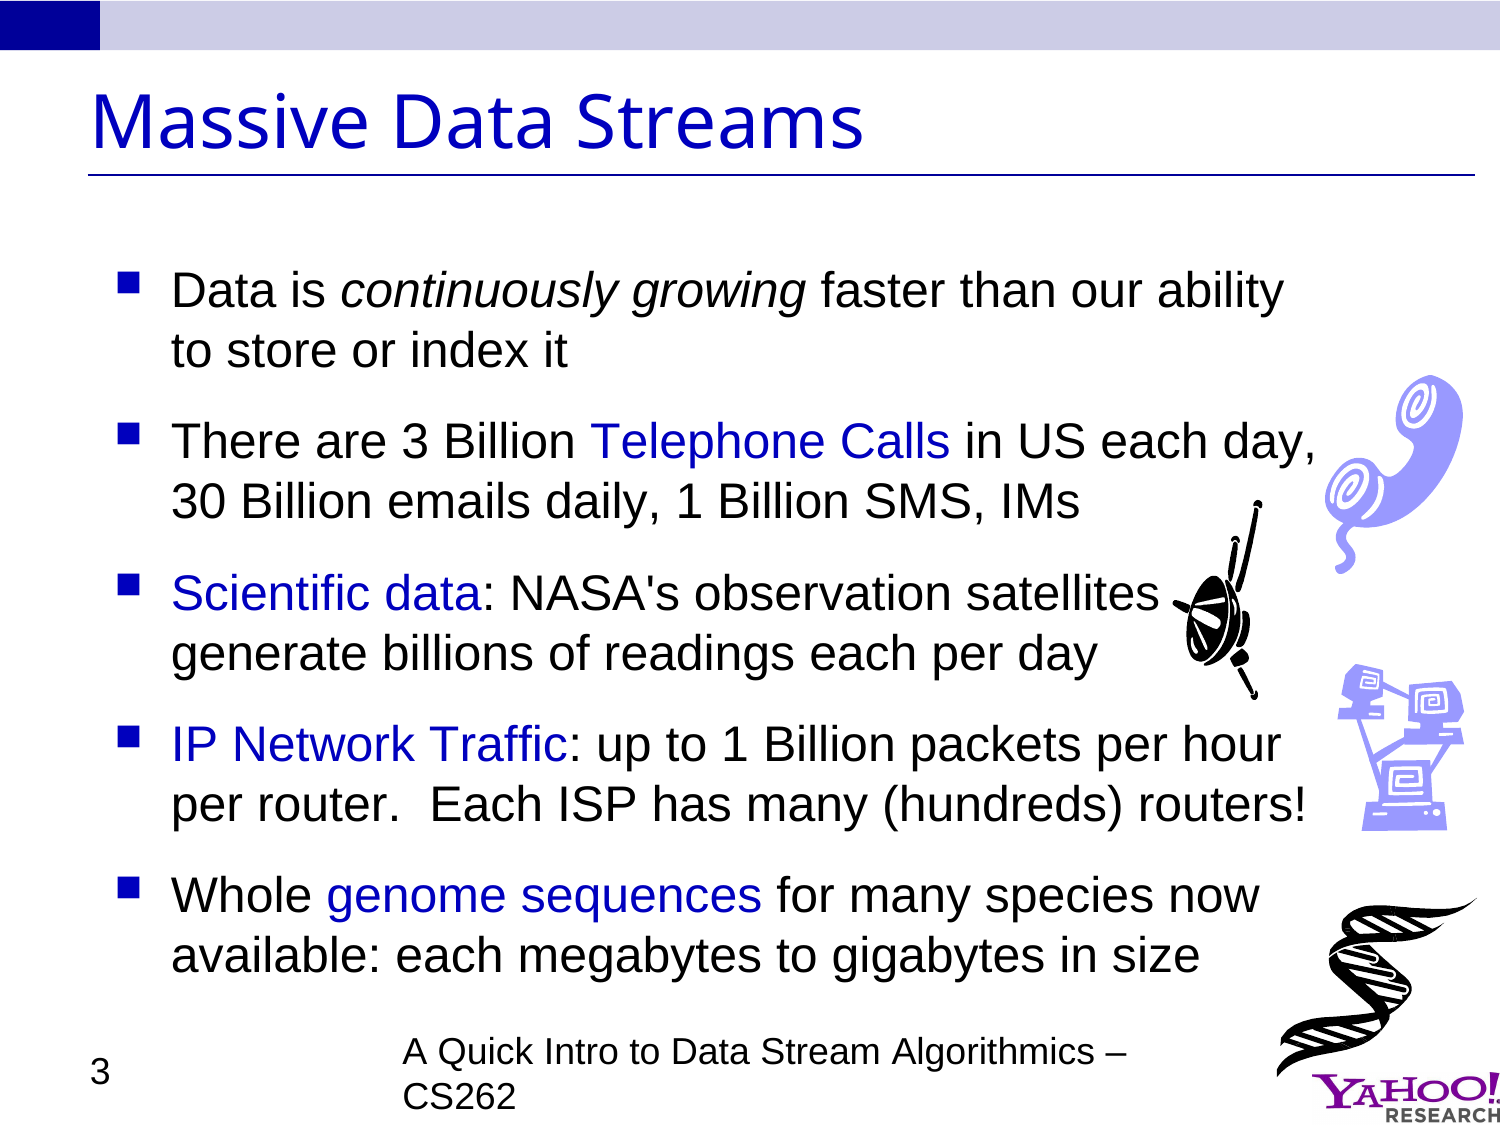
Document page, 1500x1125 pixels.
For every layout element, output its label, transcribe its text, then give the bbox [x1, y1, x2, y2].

title Massive Data Streams [75, 50, 1500, 188]
text_box [1325, 375, 1463, 574]
text_box [1172, 499, 1263, 700]
text_box [1276, 897, 1478, 1078]
text_box [1337, 664, 1465, 831]
list Data is continuously growing faster than our ability to store or index it There are 3 Billion Telephone Calls in US each day, 30 Billion emails daily, 1 Billion SMS, IMs Scientific data: NASA's observation satellites generate billions of readings each per day IP Network Traffic: up to 1 Billion packets per hour per router. Each ISP has many (hundreds) routers! Whole genome sequences for many species now available: each megabytes to gigabytes in size [99, 249, 1350, 1001]
picture [1312, 1072, 1500, 1125]
